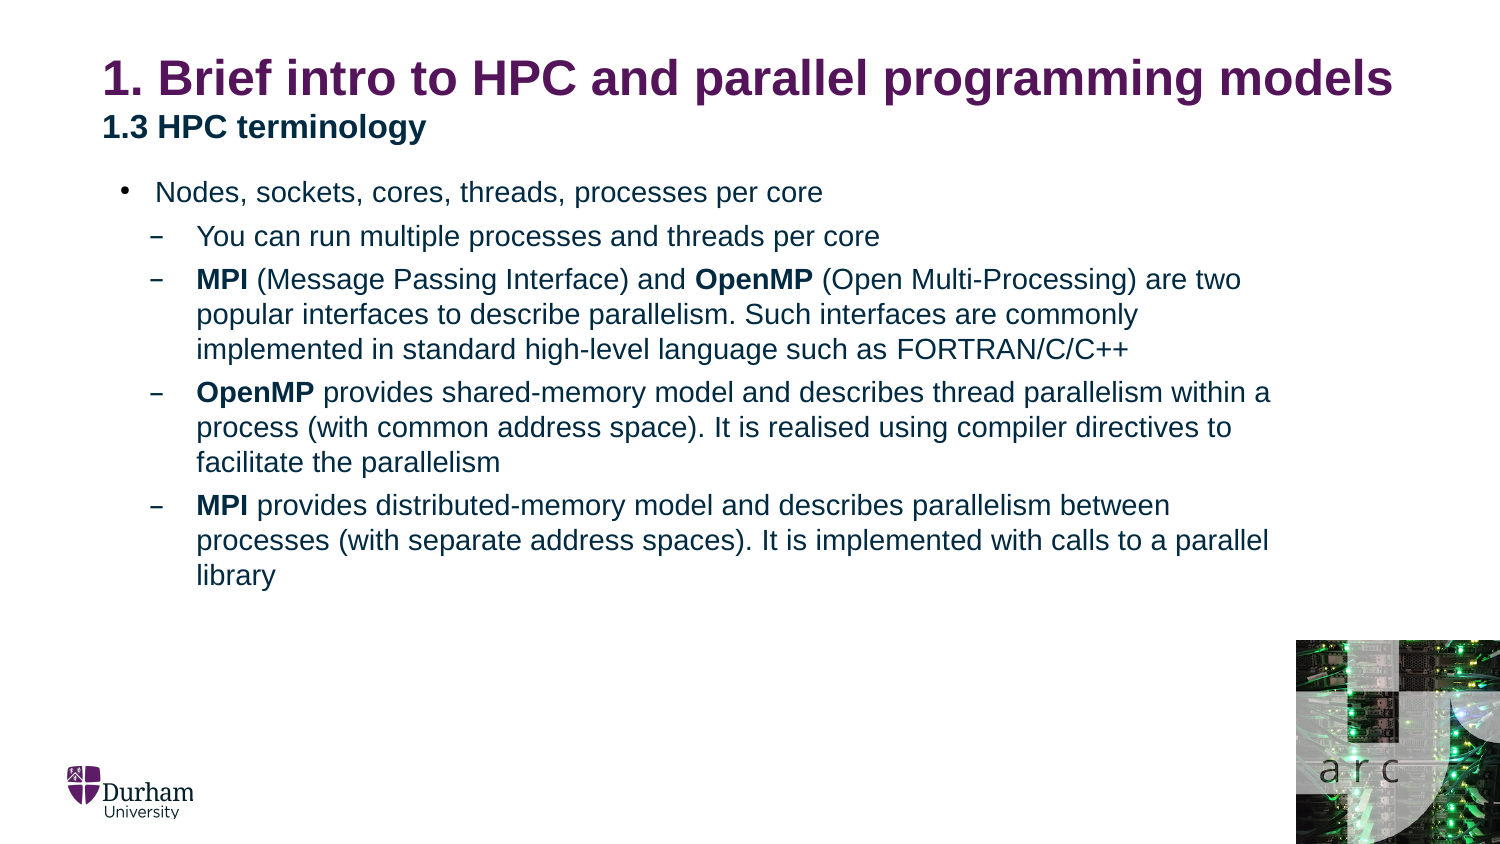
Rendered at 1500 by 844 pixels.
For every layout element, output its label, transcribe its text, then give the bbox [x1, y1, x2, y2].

picture [67, 766, 193, 819]
list Nodes, sockets, cores, threads, processes per core You can run multiple processes and threads per core MPI (Message Passing Interface) and OpenMP (Open Multi-Processing) are two popular interfaces to describe parallelism. Such interfaces are commonly implemented in standard high-level language such as FORTRAN/C/C++ OpenMP provides shared-memory model and describes thread parallelism within a process (with common address space). It is realised using compiler directives to facilitate the parallelism MPI provides distributed-memory model and describes parallelism between processes (with separate address spaces). It is implemented with calls to a parallel library [101, 173, 1297, 512]
picture [1296, 640, 1500, 844]
title 1. Brief intro to HPC and parallel programming models 1.3 HPC terminology [101, 45, 1399, 187]
